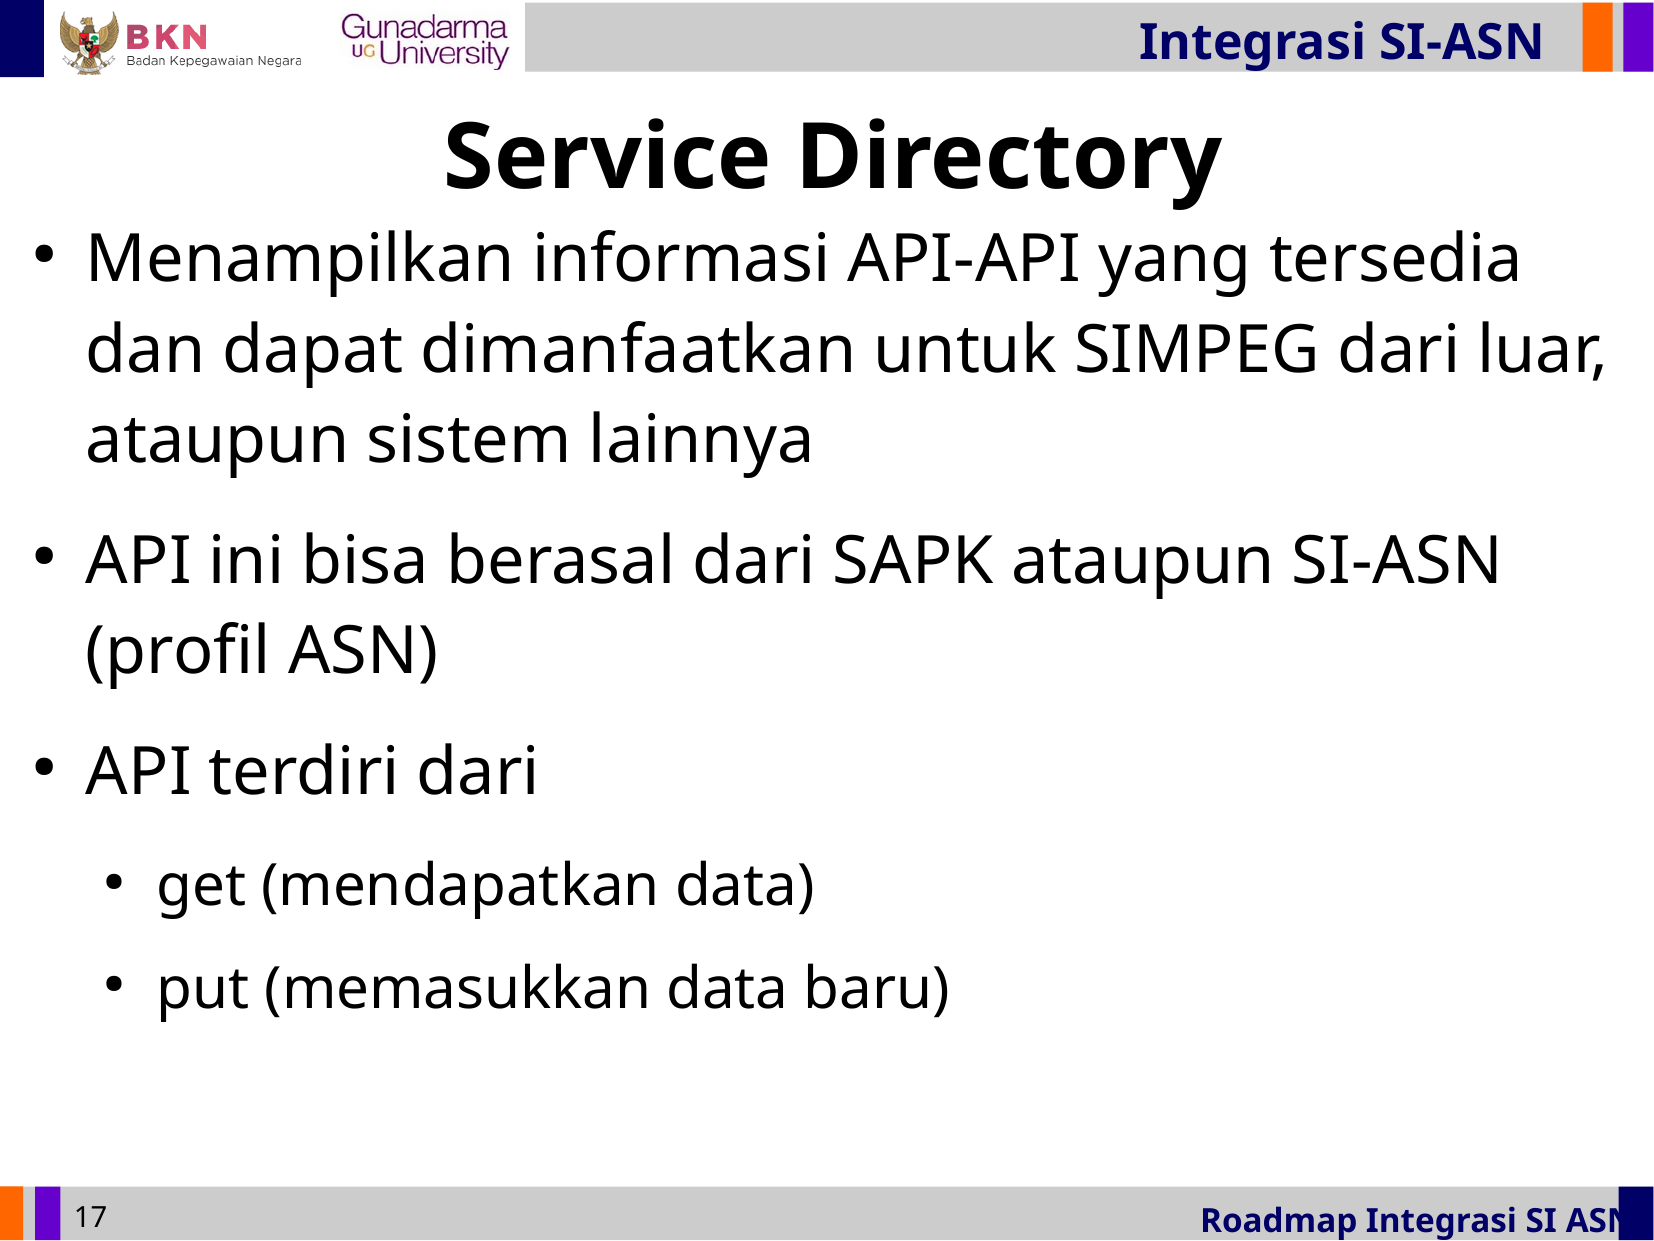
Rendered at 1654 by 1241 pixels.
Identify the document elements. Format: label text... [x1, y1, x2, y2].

picture [60, 11, 301, 75]
title Service Directory [77, 90, 1591, 210]
picture [340, 0, 510, 70]
list Menampilkan informasi API-API yang tersedia dan dapat dimanfaatkan untuk SIMPEG dari luar, ataupun sistem lainnya API ini bisa berasal dari SAPK ataupun SI-ASN (profil ASN) API terdiri dari get (mendapatkan data) put (memasukkan data baru) [14, 210, 1630, 1176]
